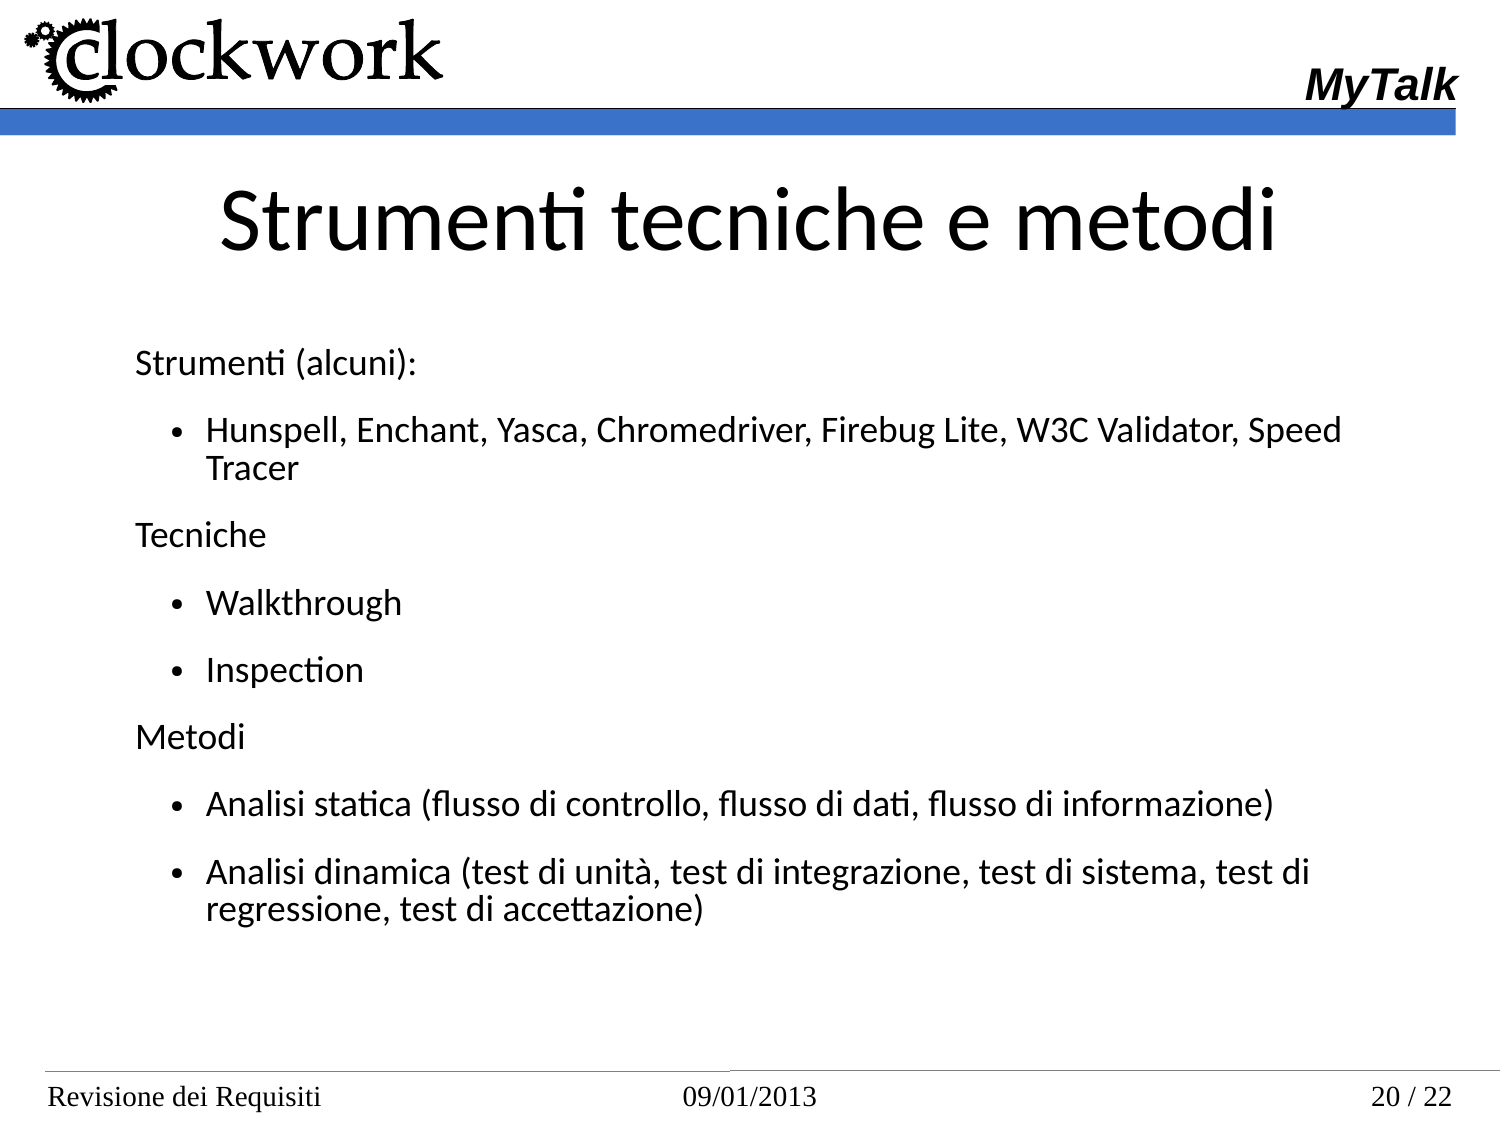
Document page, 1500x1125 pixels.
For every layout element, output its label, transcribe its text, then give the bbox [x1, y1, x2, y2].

text_box Strumenti (alcuni): Hunspell, Enchant, Yasca, Chromedriver, Firebug Lite, W3C Validator, Speed Tracer Tecniche Walkthrough Inspection Metodi Analisi statica (flusso di controllo, flusso di dati, flusso di informazione) Analisi dinamica (test di unità, test di integrazione, test di sistema, test di regressione, test di accettazione) [135, 268, 1366, 1011]
title Strumenti tecniche e metodi [75, 133, 1425, 322]
